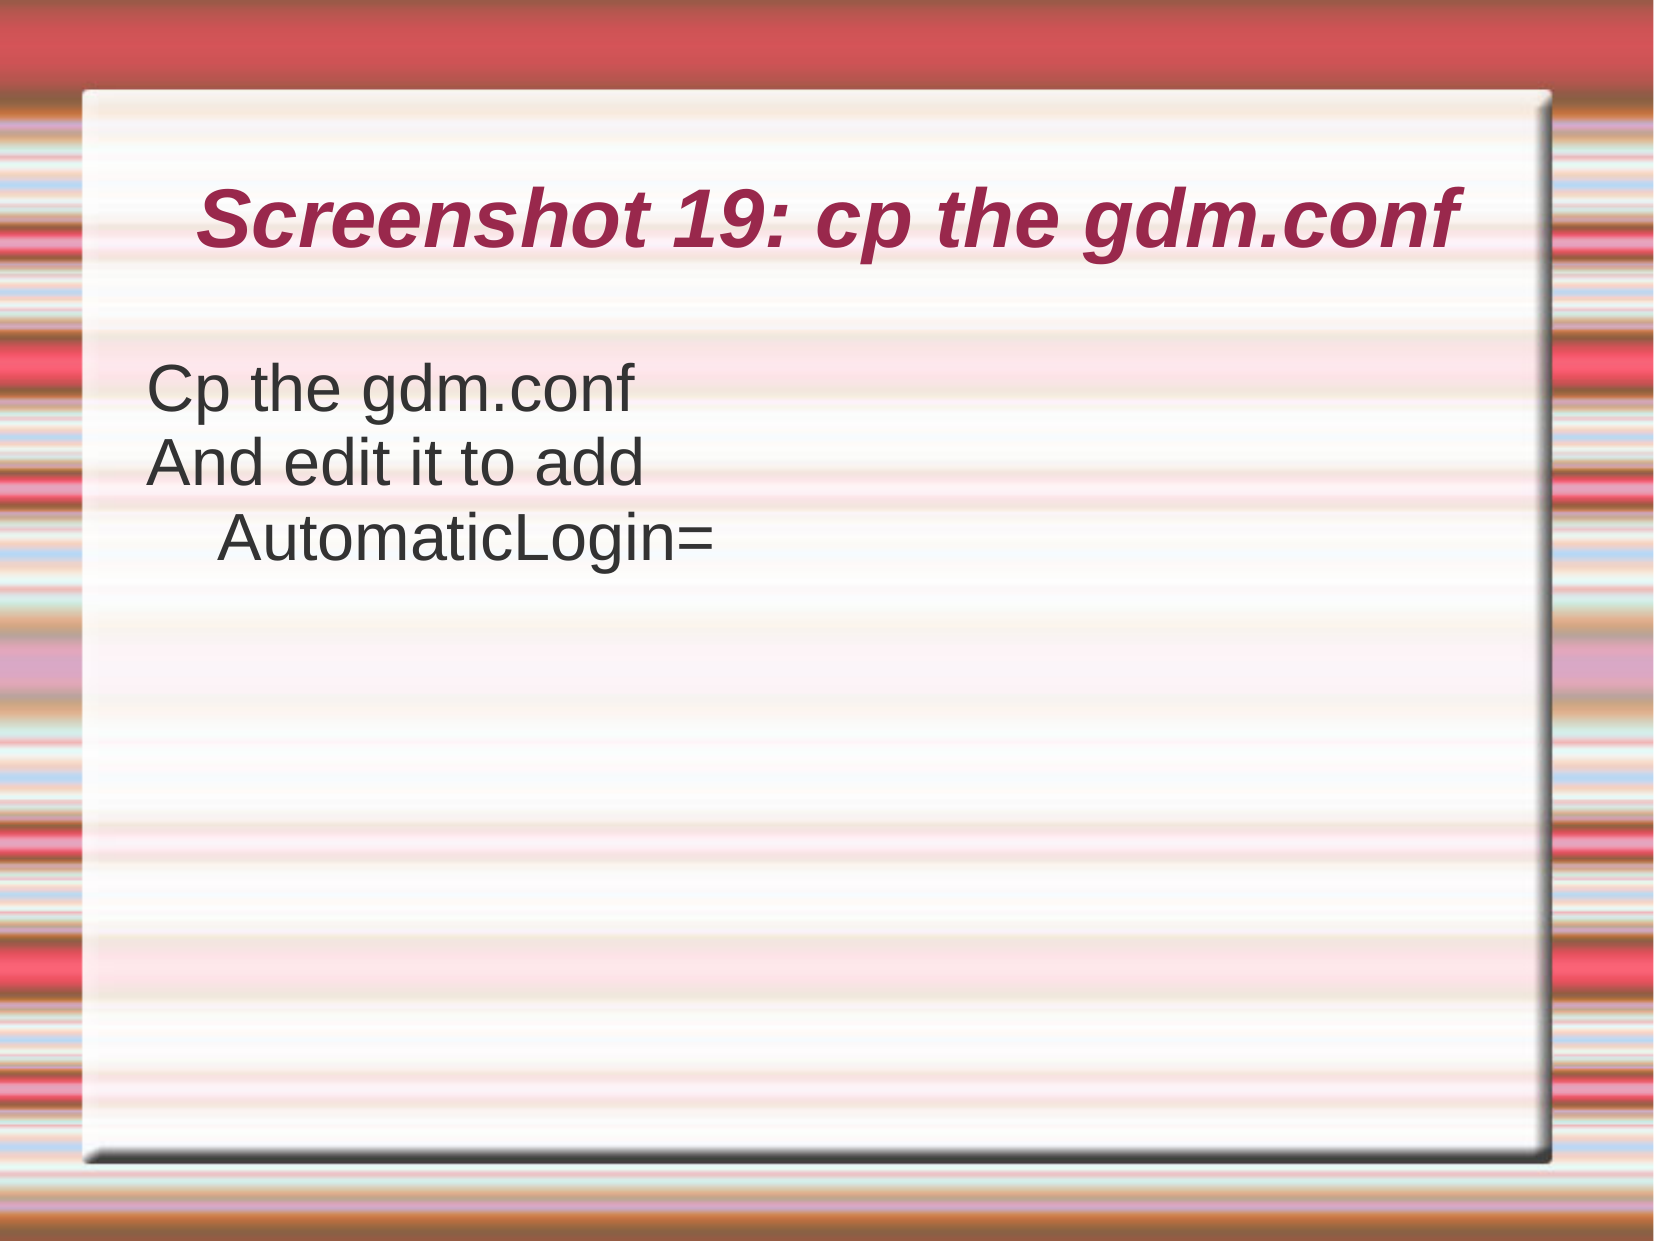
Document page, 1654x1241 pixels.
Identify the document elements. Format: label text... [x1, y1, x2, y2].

picture [0, 0, 1654, 1241]
title Screenshot 19: cp the gdm.conf [121, 114, 1534, 322]
list Cp the gdm.conf And edit it to add AutomaticLogin= [134, 350, 827, 1133]
